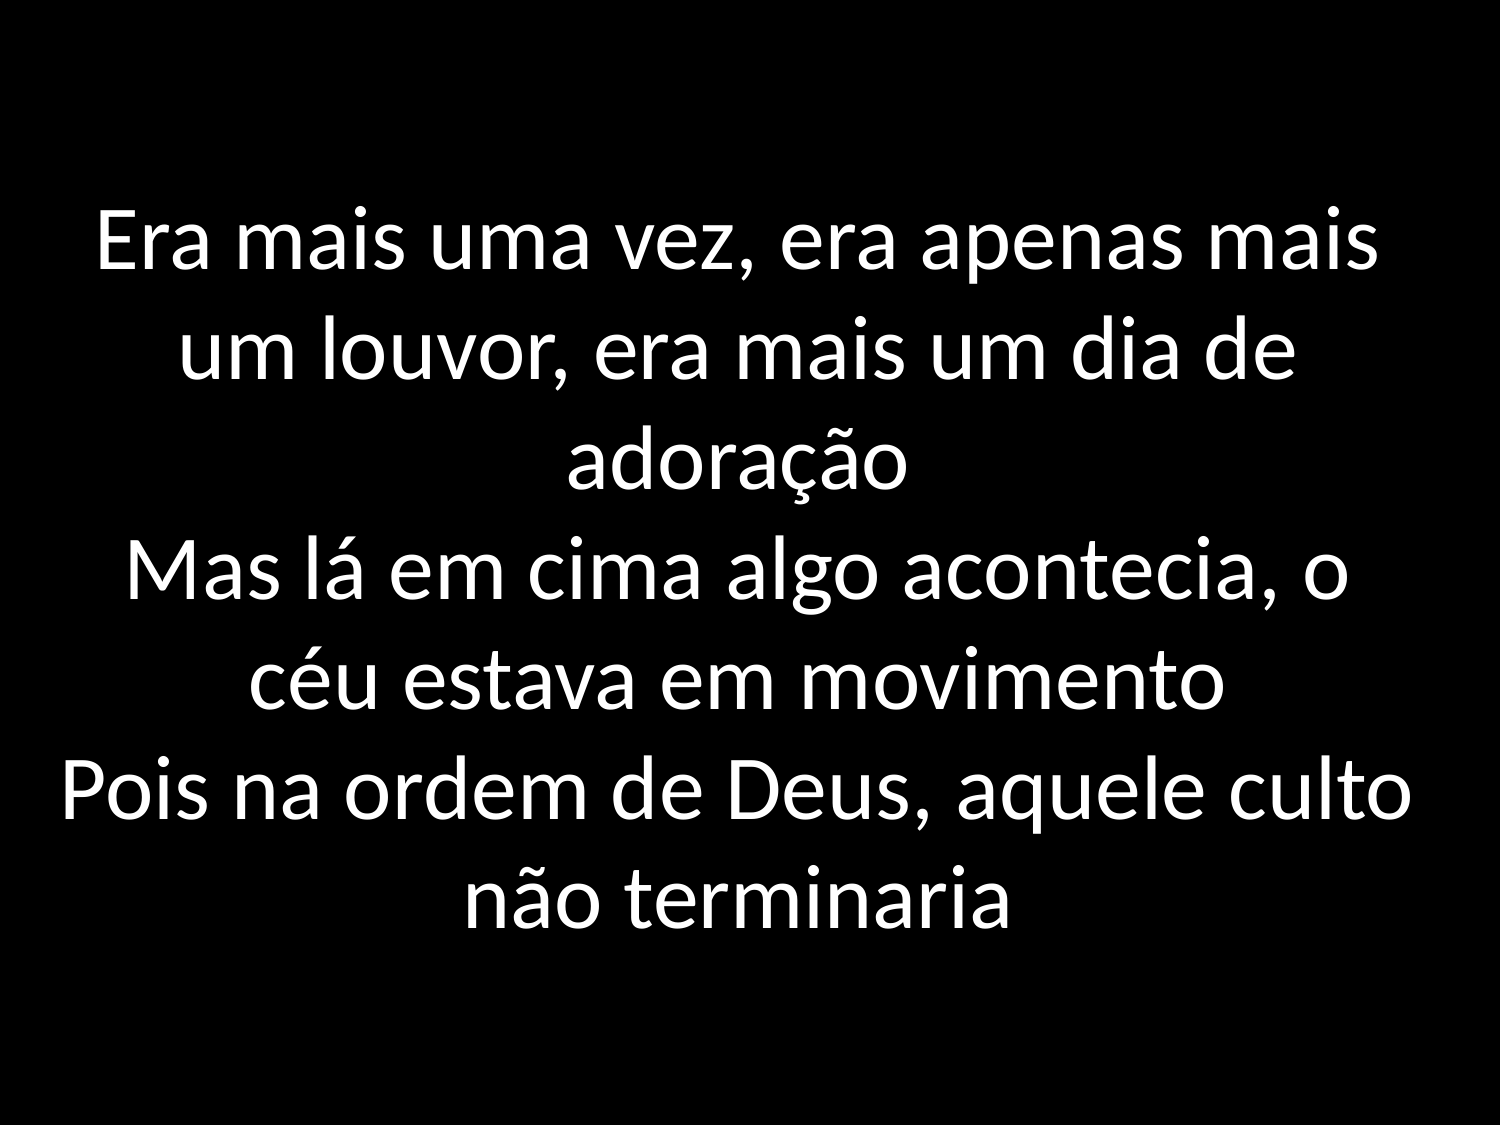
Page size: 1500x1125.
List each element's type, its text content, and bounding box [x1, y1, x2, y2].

title Era mais uma vez, era apenas mais um louvor, era mais um dia de adoração Mas lá em cima algo acontecia, o céu estava em movimento Pois na ordem de Deus, aquele culto não terminaria [35, 35, 1442, 1090]
